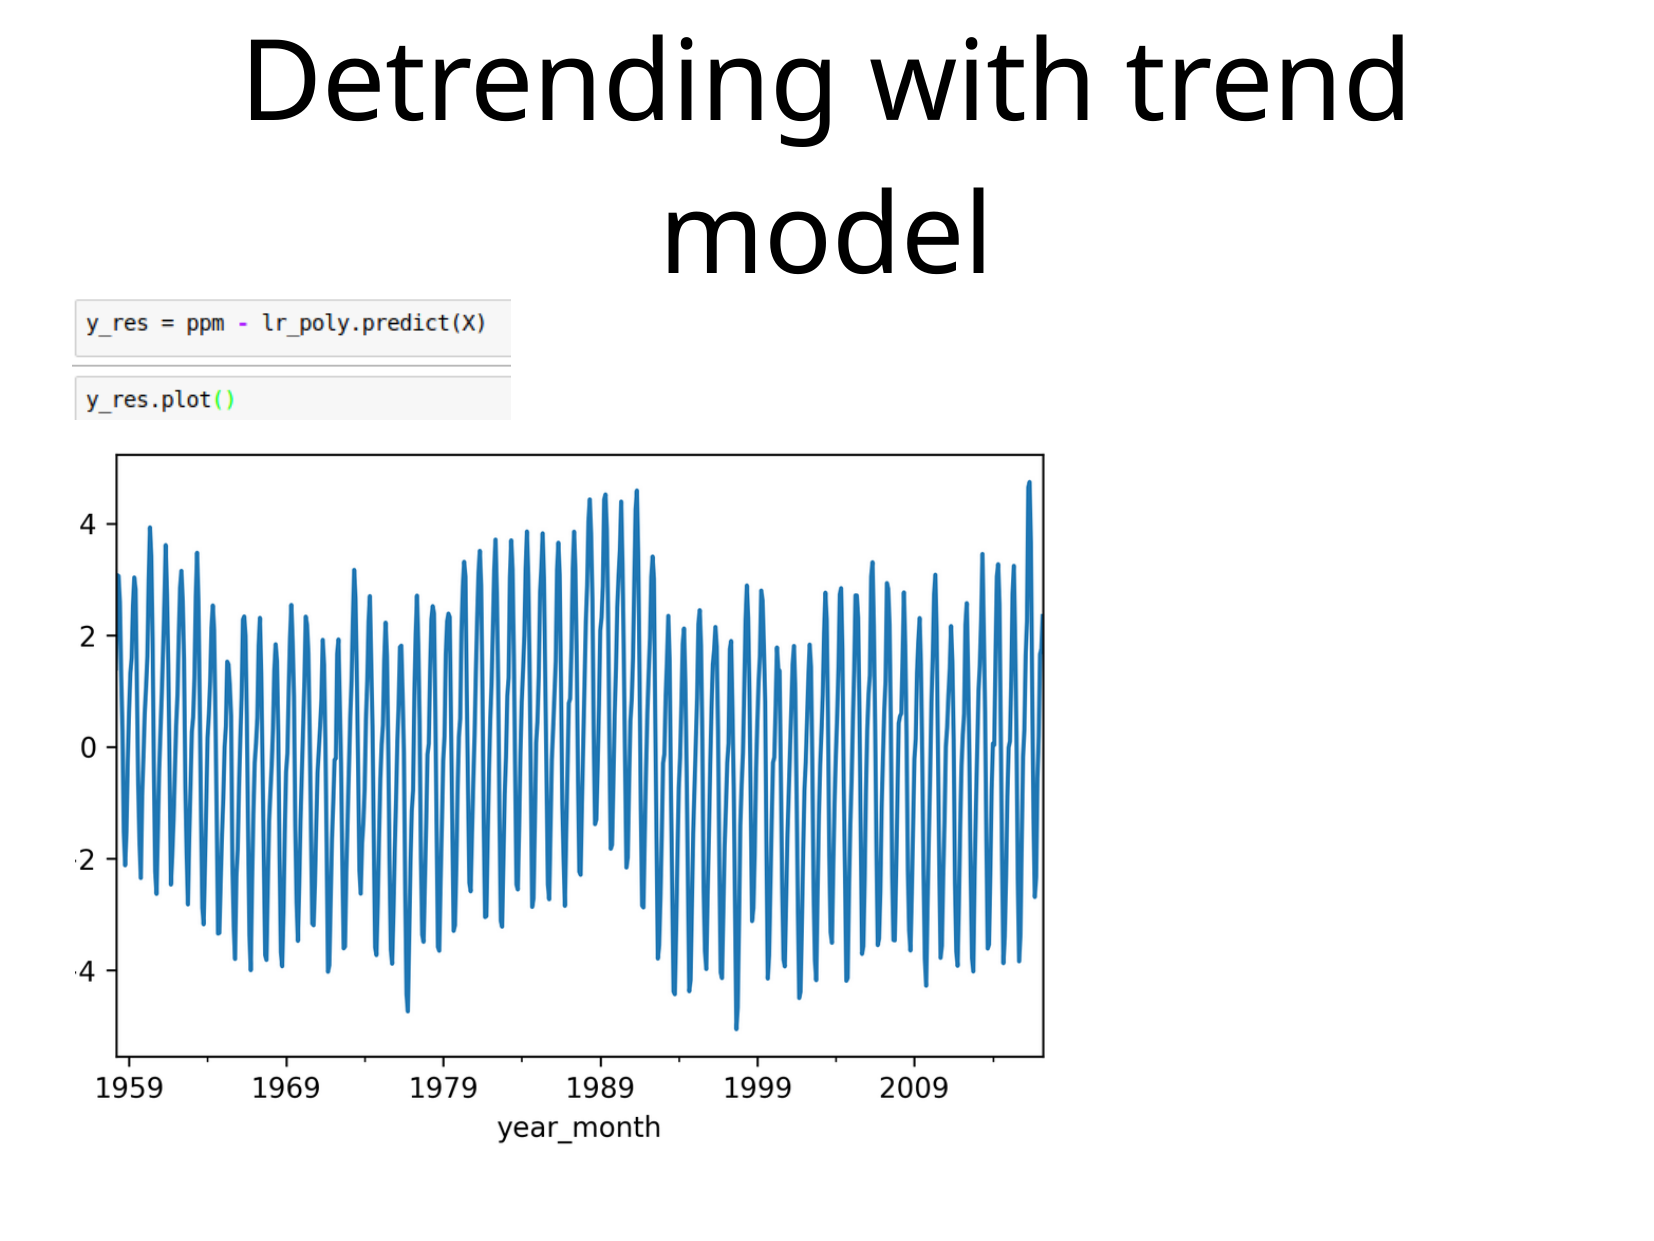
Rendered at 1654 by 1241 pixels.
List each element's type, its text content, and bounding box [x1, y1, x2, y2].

picture [75, 439, 1066, 1156]
title Detrending with trend model [82, 49, 1571, 257]
picture [72, 298, 511, 421]
